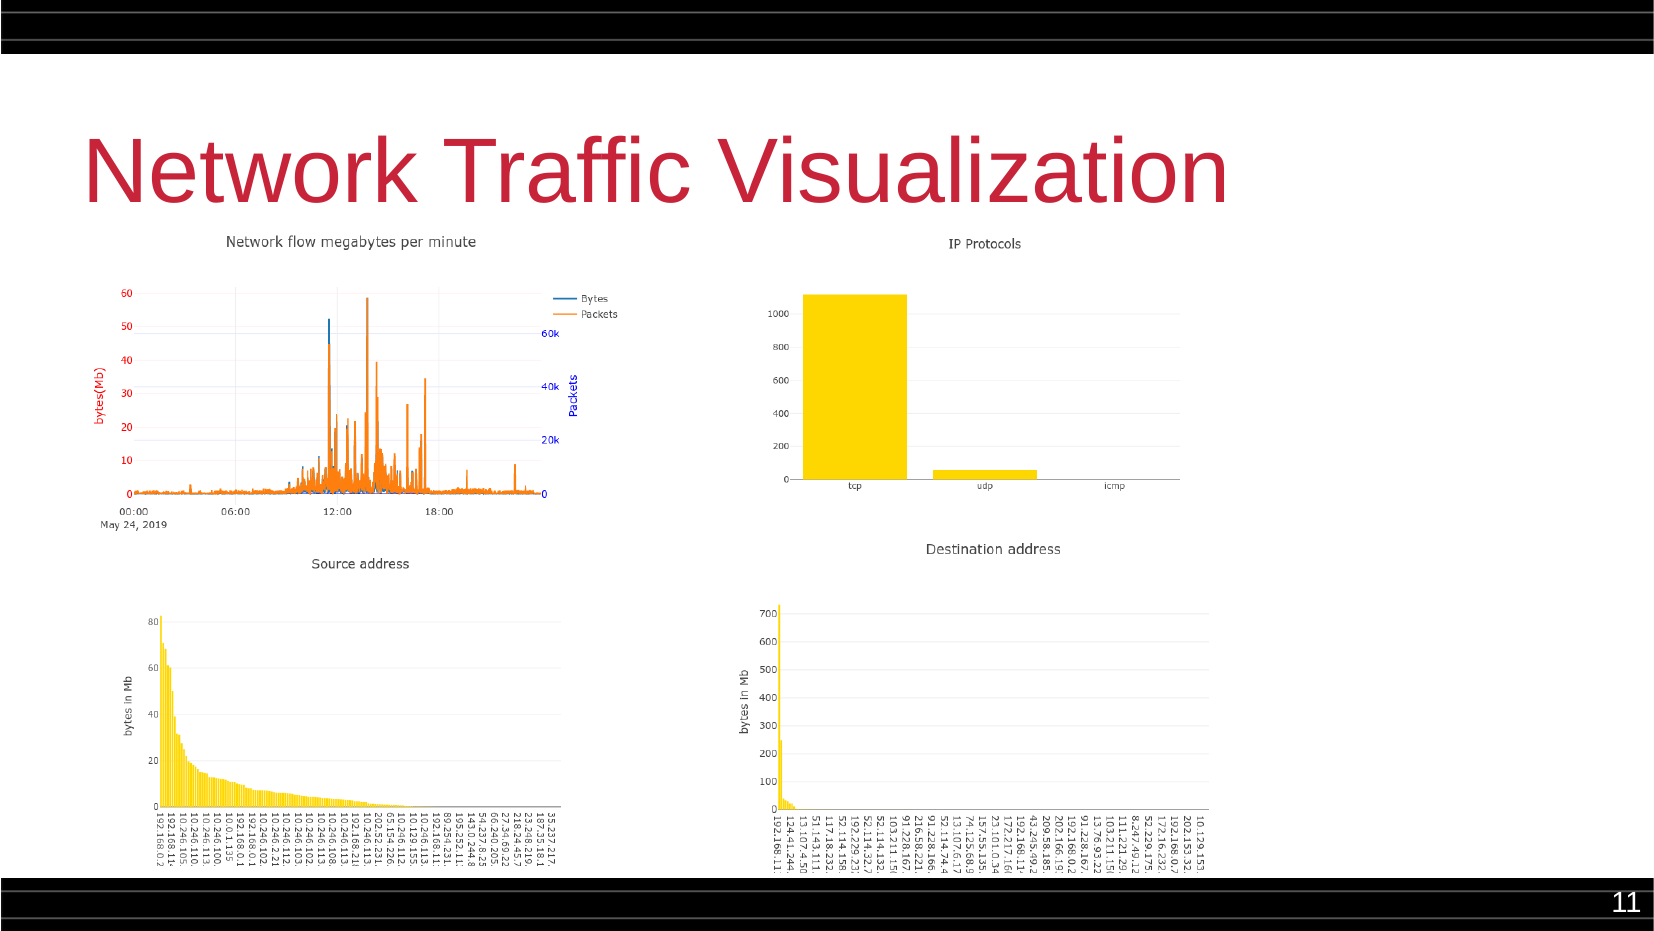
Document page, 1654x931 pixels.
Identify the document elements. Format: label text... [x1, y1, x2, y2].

title Network Traffic Visualization [82, 92, 1571, 249]
picture [69, 206, 632, 866]
picture [1, 0, 1654, 54]
picture [714, 212, 1272, 873]
picture [1, 878, 1654, 931]
